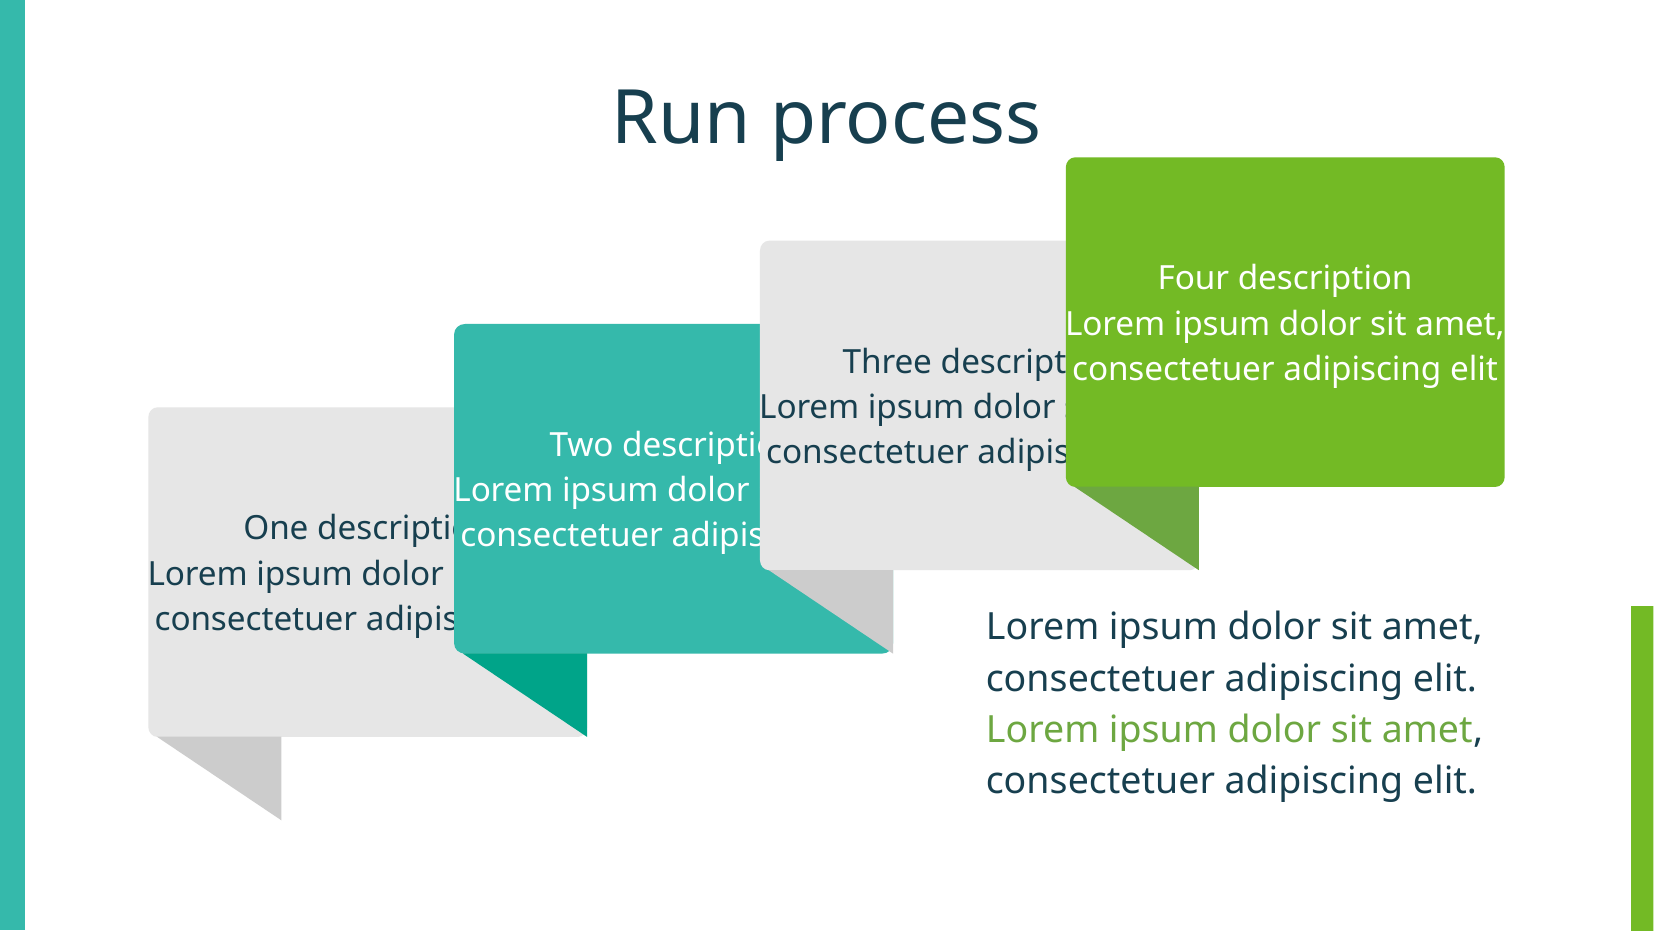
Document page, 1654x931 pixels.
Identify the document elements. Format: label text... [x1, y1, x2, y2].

text_box [768, 570, 894, 654]
text_box One description Lorem ipsum dolor sit amet, consectetuer adipiscing elit [148, 407, 584, 737]
text_box Two description Lorem ipsum dolor sit amet, consectetuer adipiscing elit [454, 323, 889, 654]
text_box [1074, 486, 1199, 571]
text_box Four description Lorem ipsum dolor sit amet, consectetuer adipiscing elit [1065, 157, 1505, 487]
list Lorem ipsum dolor sit amet, consectetuer adipiscing elit. Lorem ipsum dolor sit amet, consectetuer adipiscing elit. [915, 600, 1571, 871]
text_box [156, 736, 282, 821]
text_box Three description Lorem ipsum dolor sit amet, consectetuer adipiscing elit [759, 240, 1195, 571]
title Run process [82, 37, 1571, 193]
